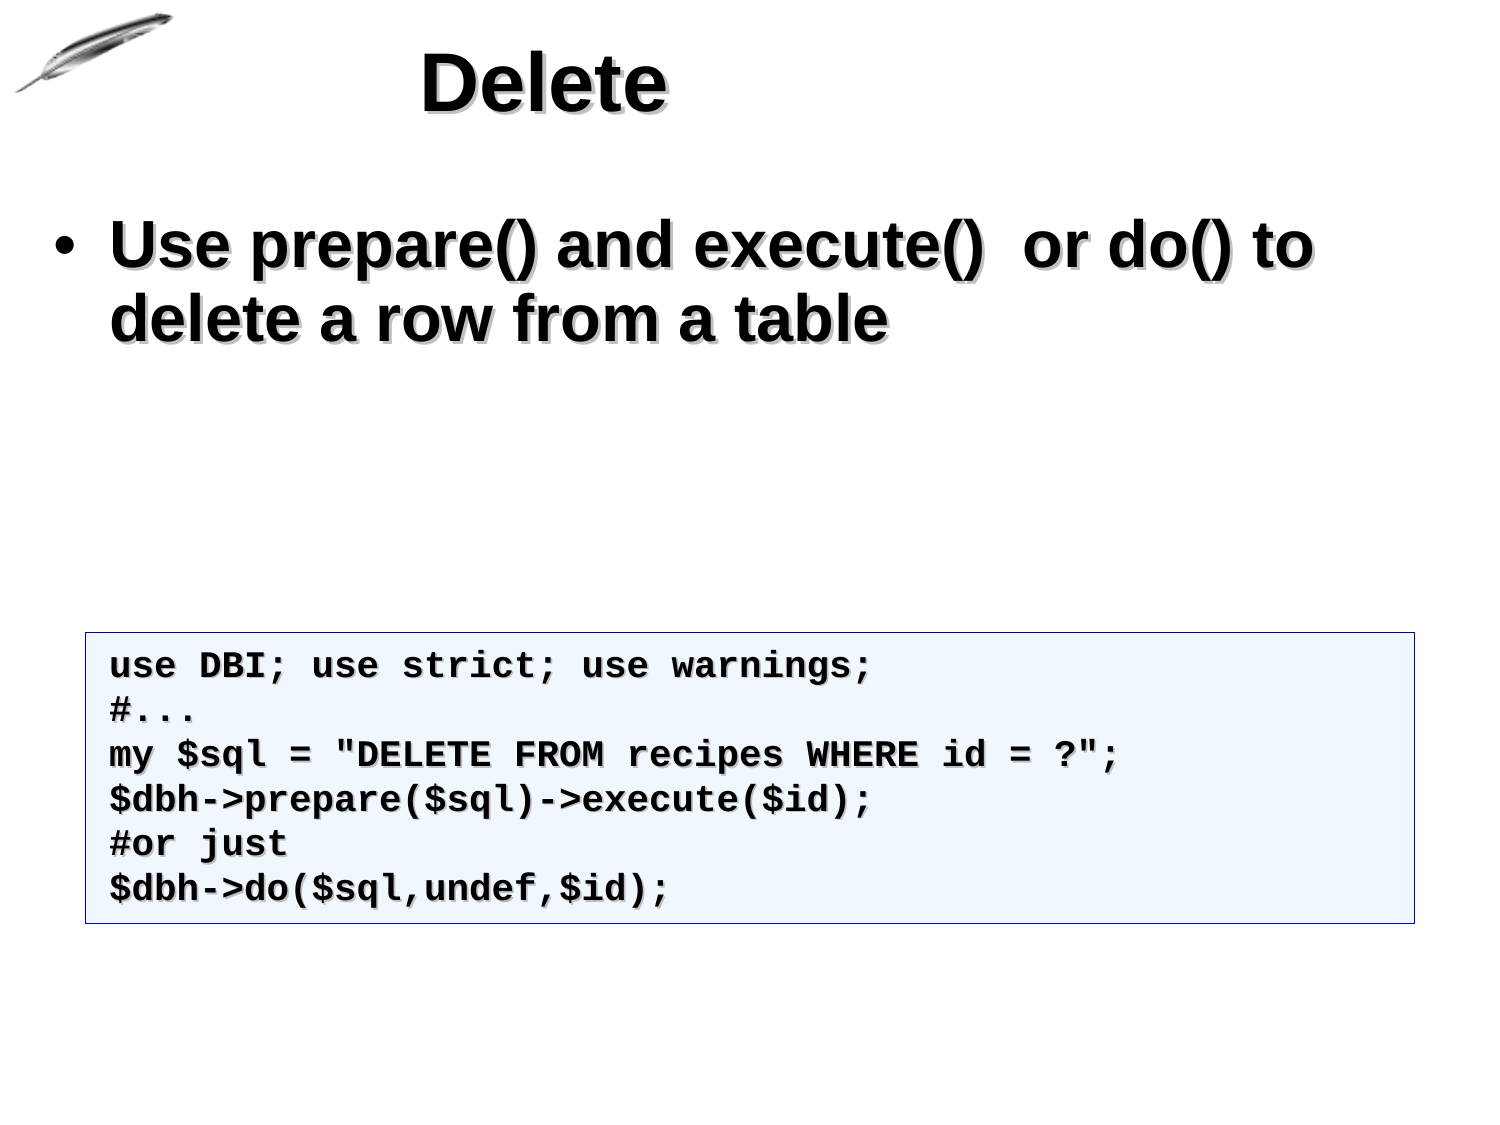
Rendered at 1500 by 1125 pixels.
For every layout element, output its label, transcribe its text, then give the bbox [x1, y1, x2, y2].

list Use prepare() and execute() or do() to delete a row from a table [53, 207, 1447, 1084]
picture [11, 11, 179, 95]
title Delete [419, 0, 1459, 176]
text_box use DBI; use strict; use warnings; #... my $sql = "DELETE FROM recipes WHERE id = ?"; $dbh->prepare($sql)->execute($id); #or just $dbh->do($sql,undef,$id); [85, 632, 1415, 924]
